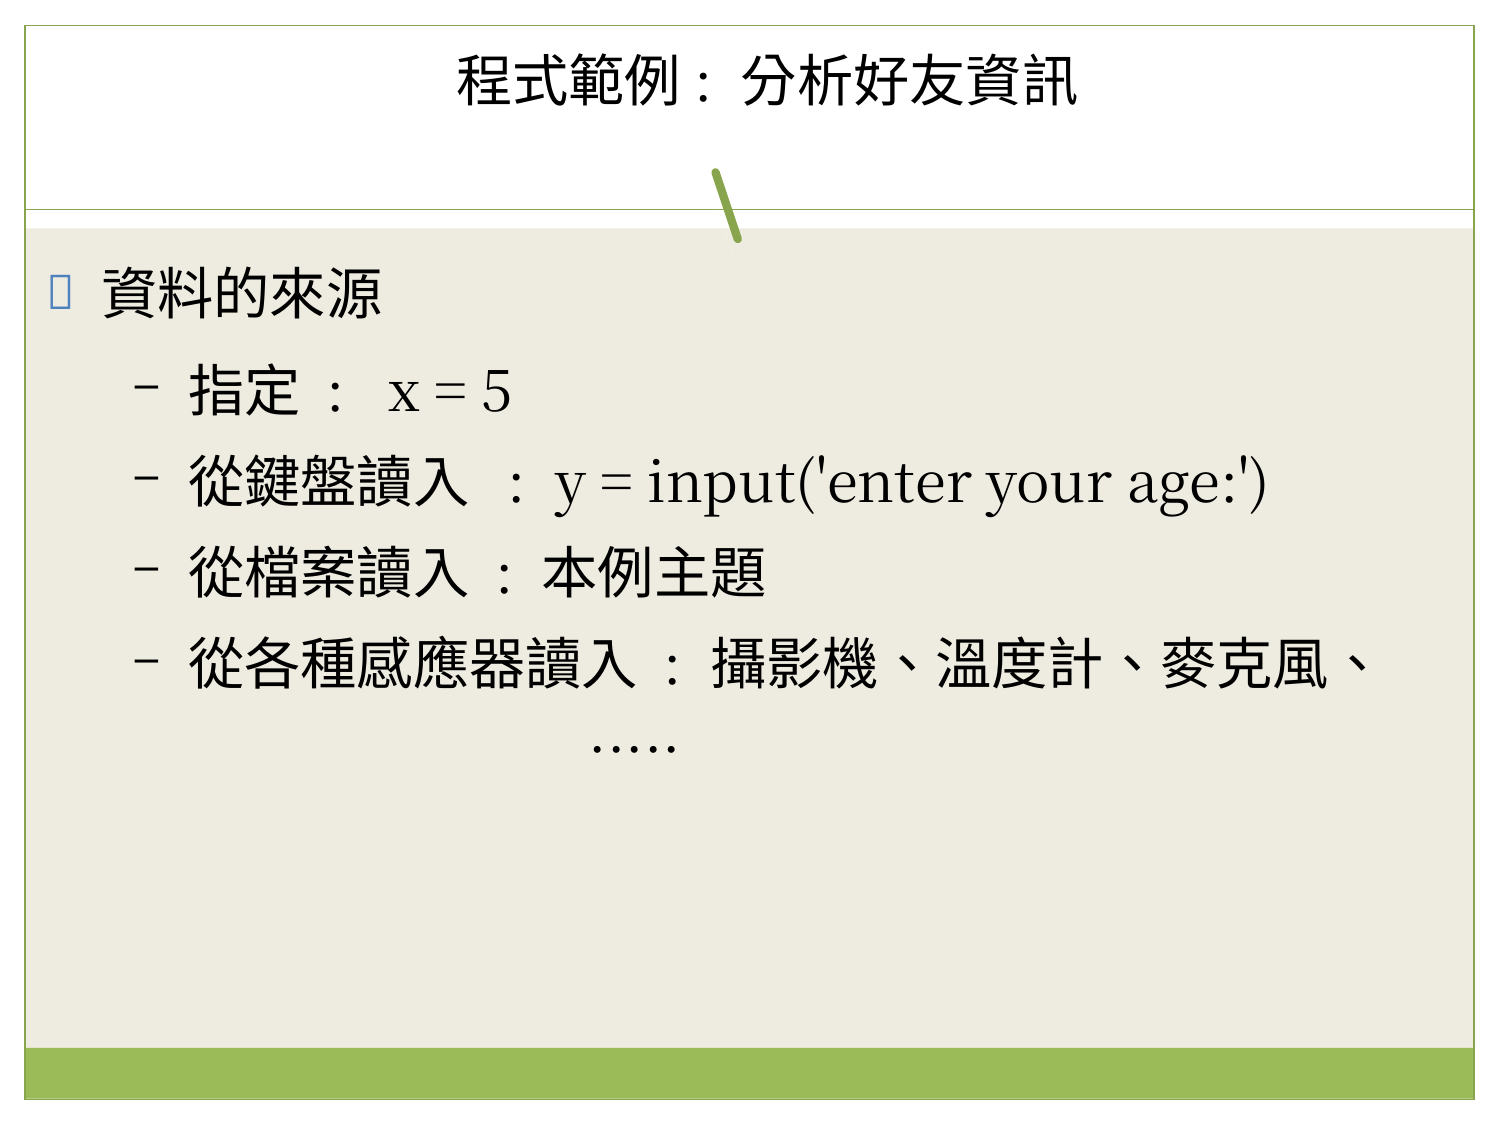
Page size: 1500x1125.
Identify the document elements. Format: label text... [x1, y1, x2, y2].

list 資料的來源 指定 : x = 5 從鍵盤讀入 : y = input('enter your age:') 從檔案讀入 : 本例主題 從各種感應器讀入 : 攝影機、溫度計、麥克風、 ..... [31, 250, 1427, 1001]
title 程式範例: 分析好友資訊 [49, 37, 1450, 162]
